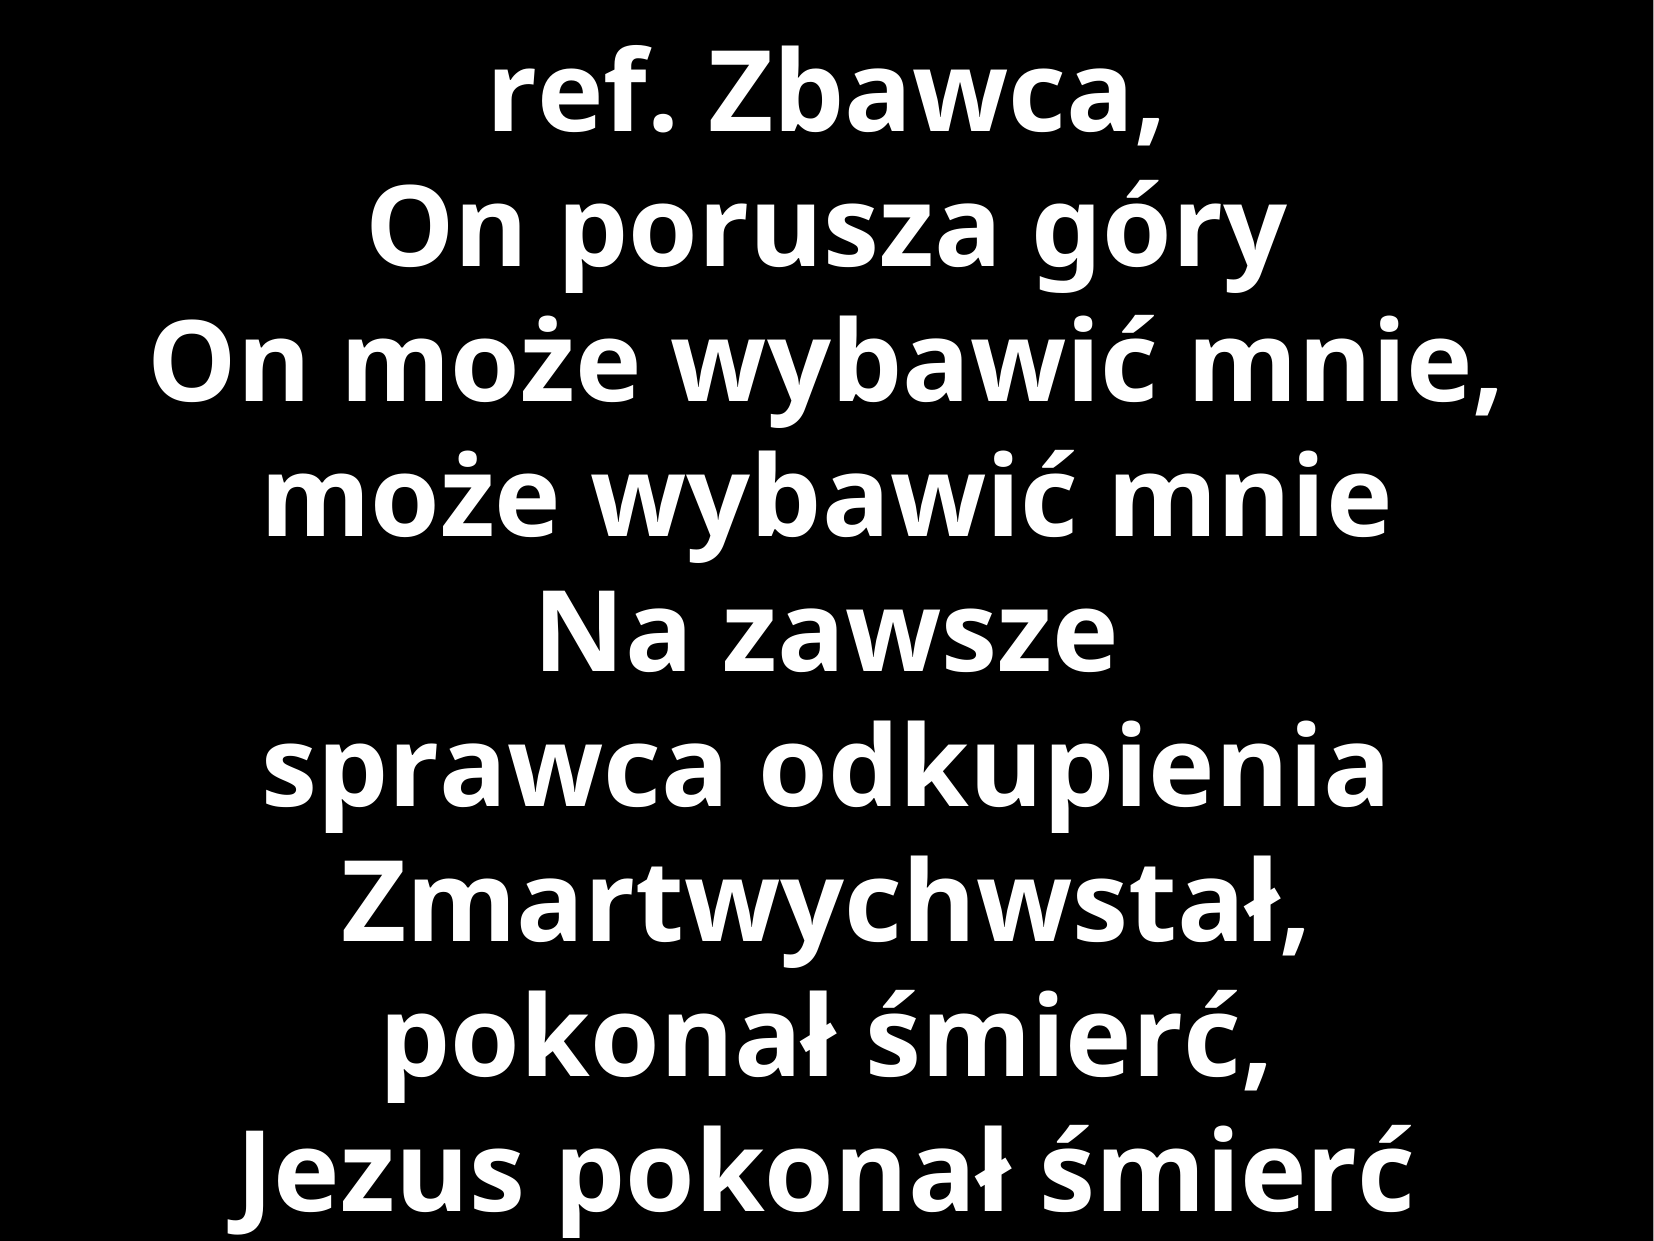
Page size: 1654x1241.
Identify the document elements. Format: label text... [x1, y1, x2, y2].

title ref. Zbawca, On porusza góry On może wybawić mnie, może wybawić mnie Na zawsze sprawca odkupienia Zmartwychwstał, pokonał śmierć, Jezus pokonał śmierć [0, 0, 1654, 1241]
